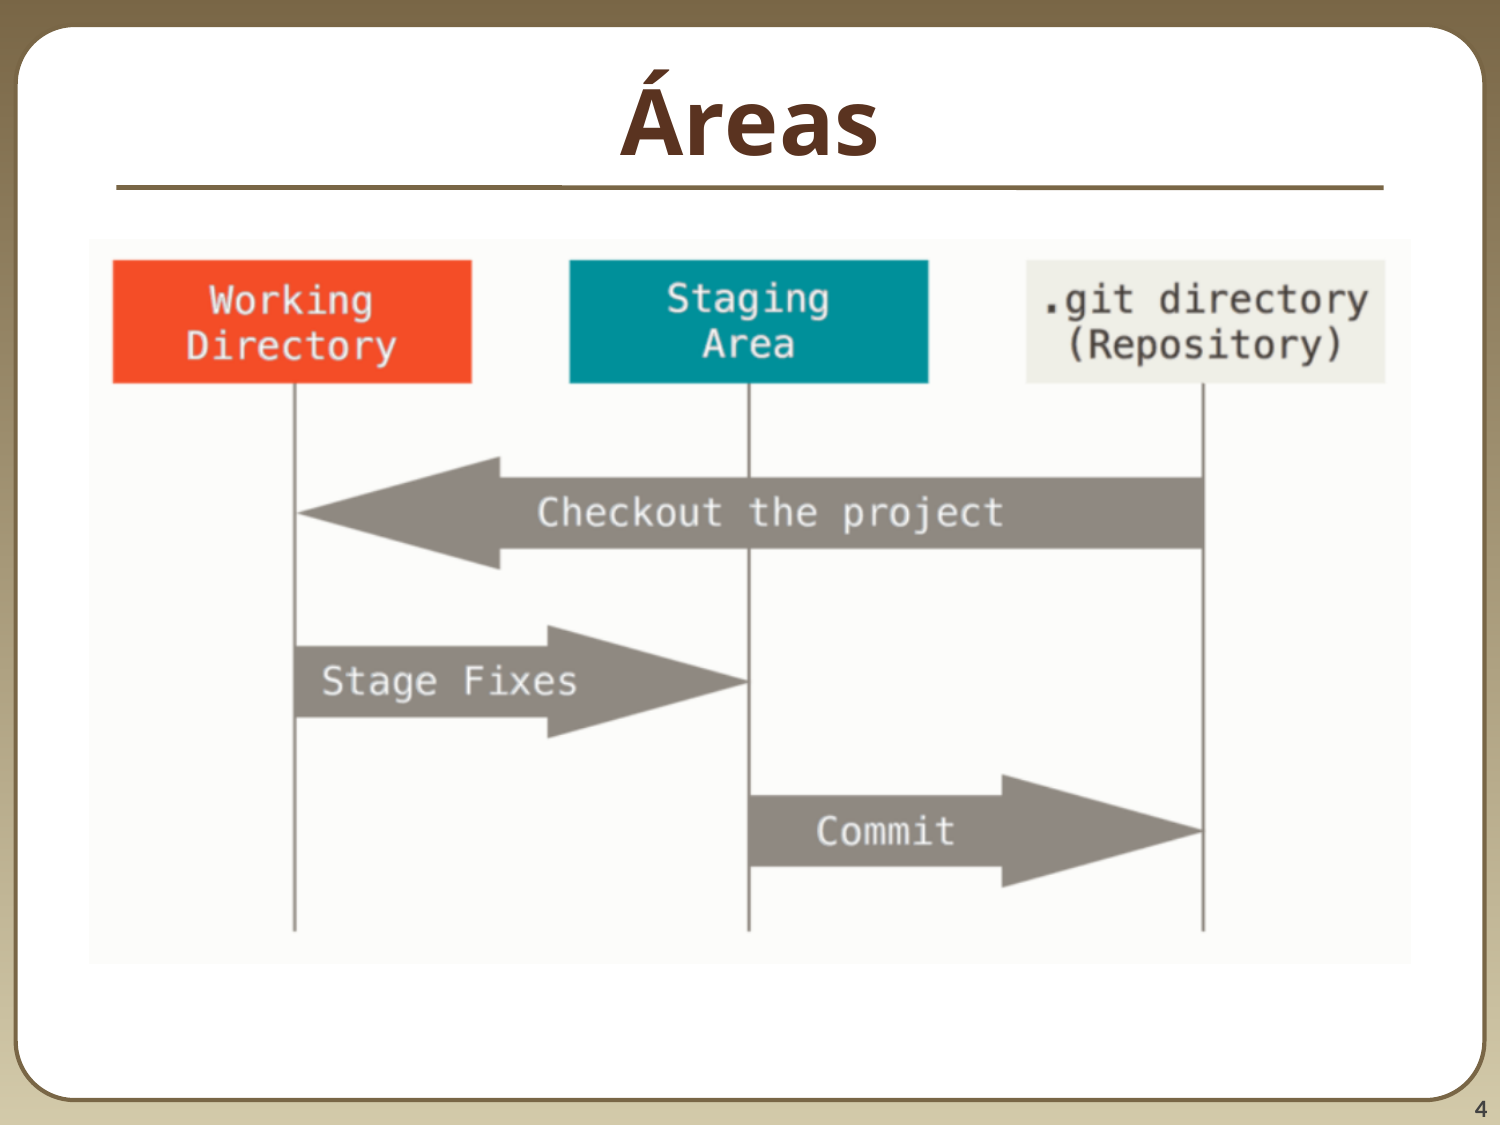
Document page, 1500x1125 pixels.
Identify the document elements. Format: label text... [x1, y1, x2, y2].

title Áreas [0, 24, 1500, 212]
list [0, 212, 1500, 963]
picture [89, 239, 1411, 964]
